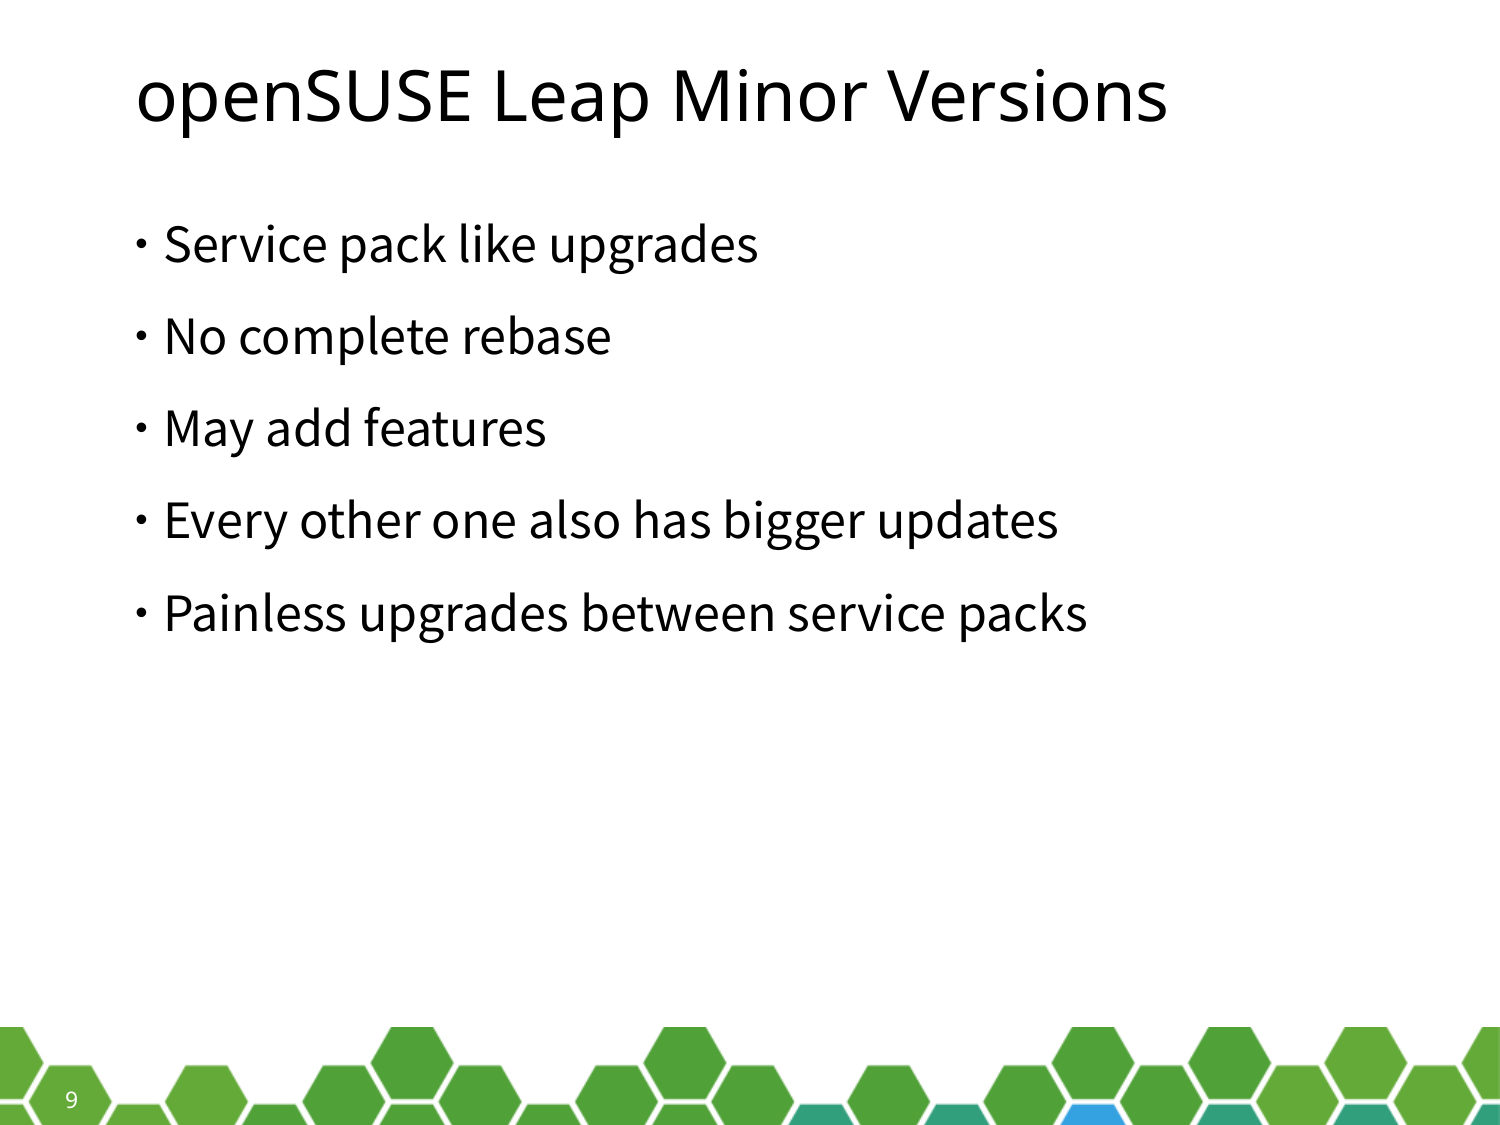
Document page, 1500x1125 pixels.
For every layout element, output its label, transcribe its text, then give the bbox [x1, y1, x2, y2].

title openSUSE Leap Minor Versions [135, 12, 1372, 175]
picture [0, 1027, 1500, 1125]
list Service pack like upgrades No complete rebase May add features Every other one also has bigger updates Painless upgrades between service packs [135, 208, 1372, 862]
